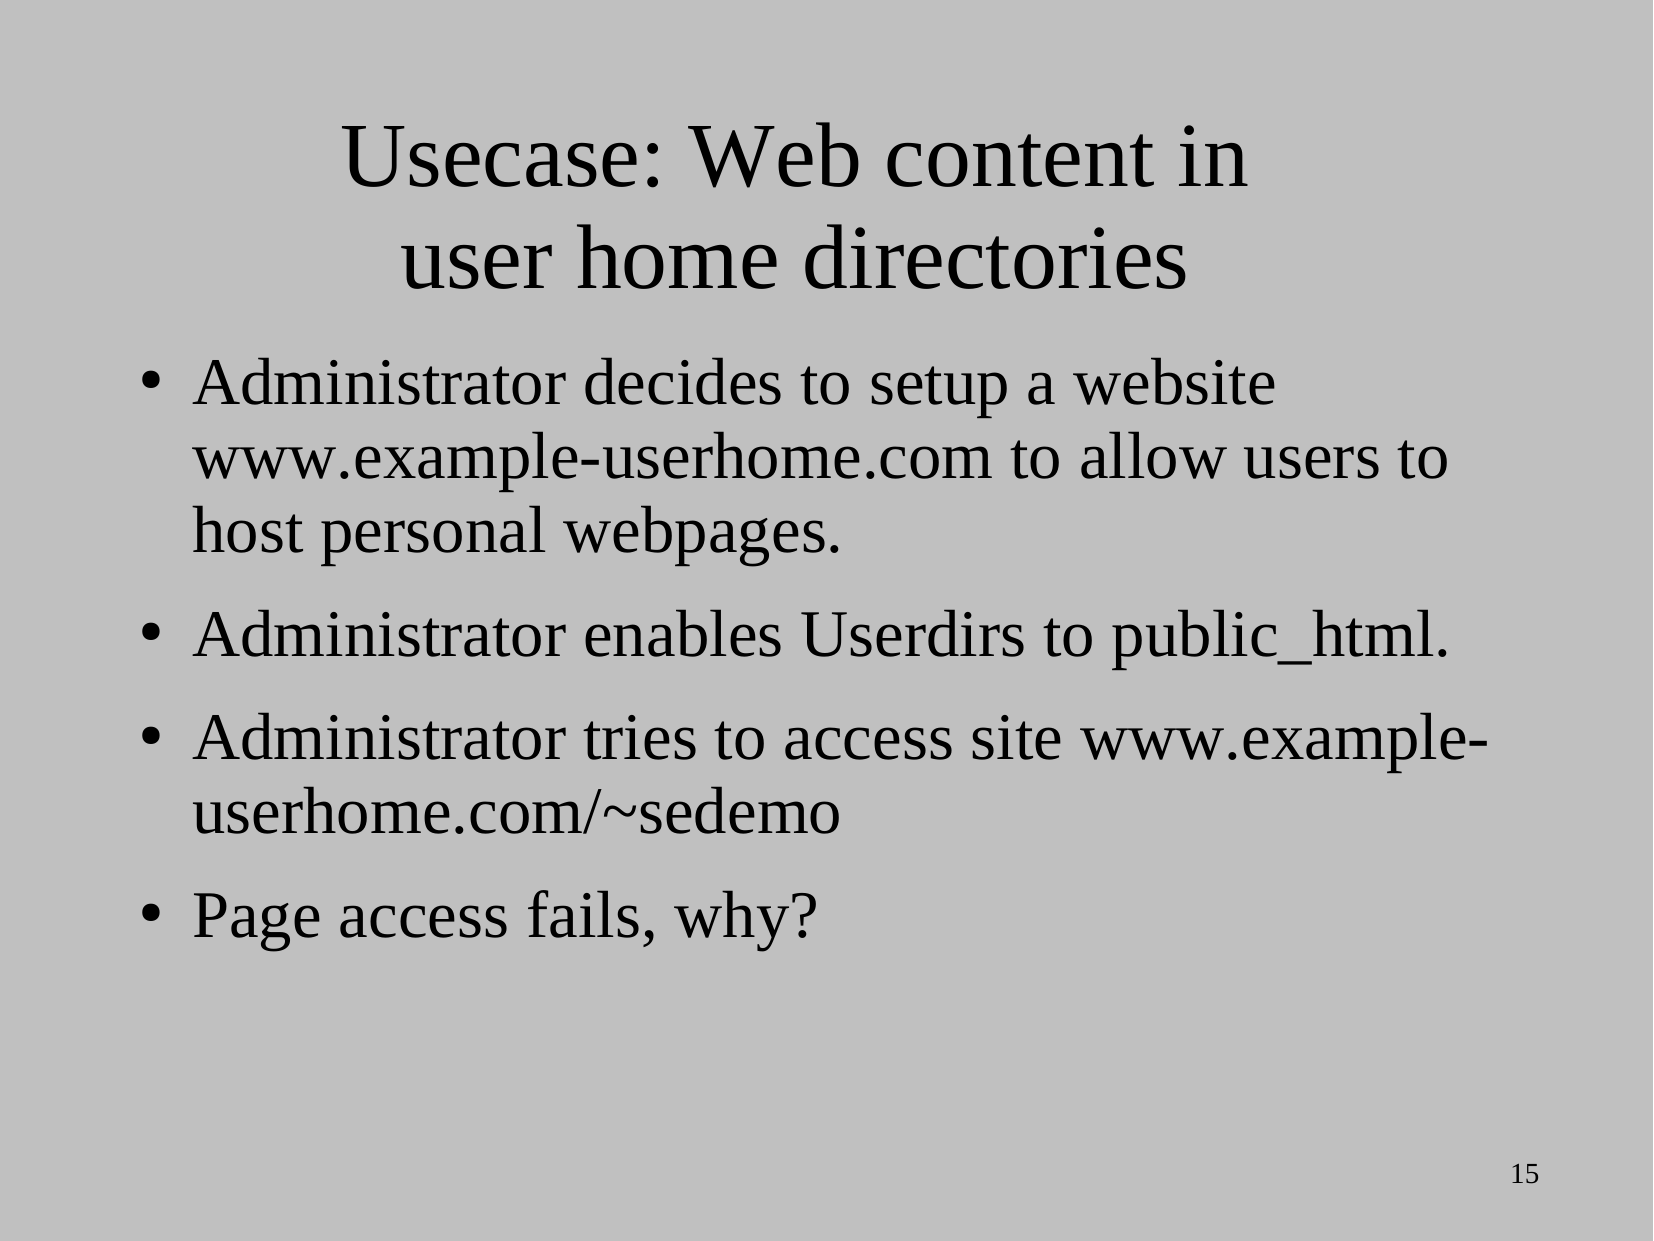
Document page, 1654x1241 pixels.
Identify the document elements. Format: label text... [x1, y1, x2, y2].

list Administrator decides to setup a website www.example-userhome.com to allow users to host personal webpages. Administrator enables Userdirs to public_html. Administrator tries to access site www.example-userhome.com/~sedemo Page access fails, why? [121, 344, 1534, 1065]
title Usecase: Web content in user home directories [312, 102, 1279, 310]
